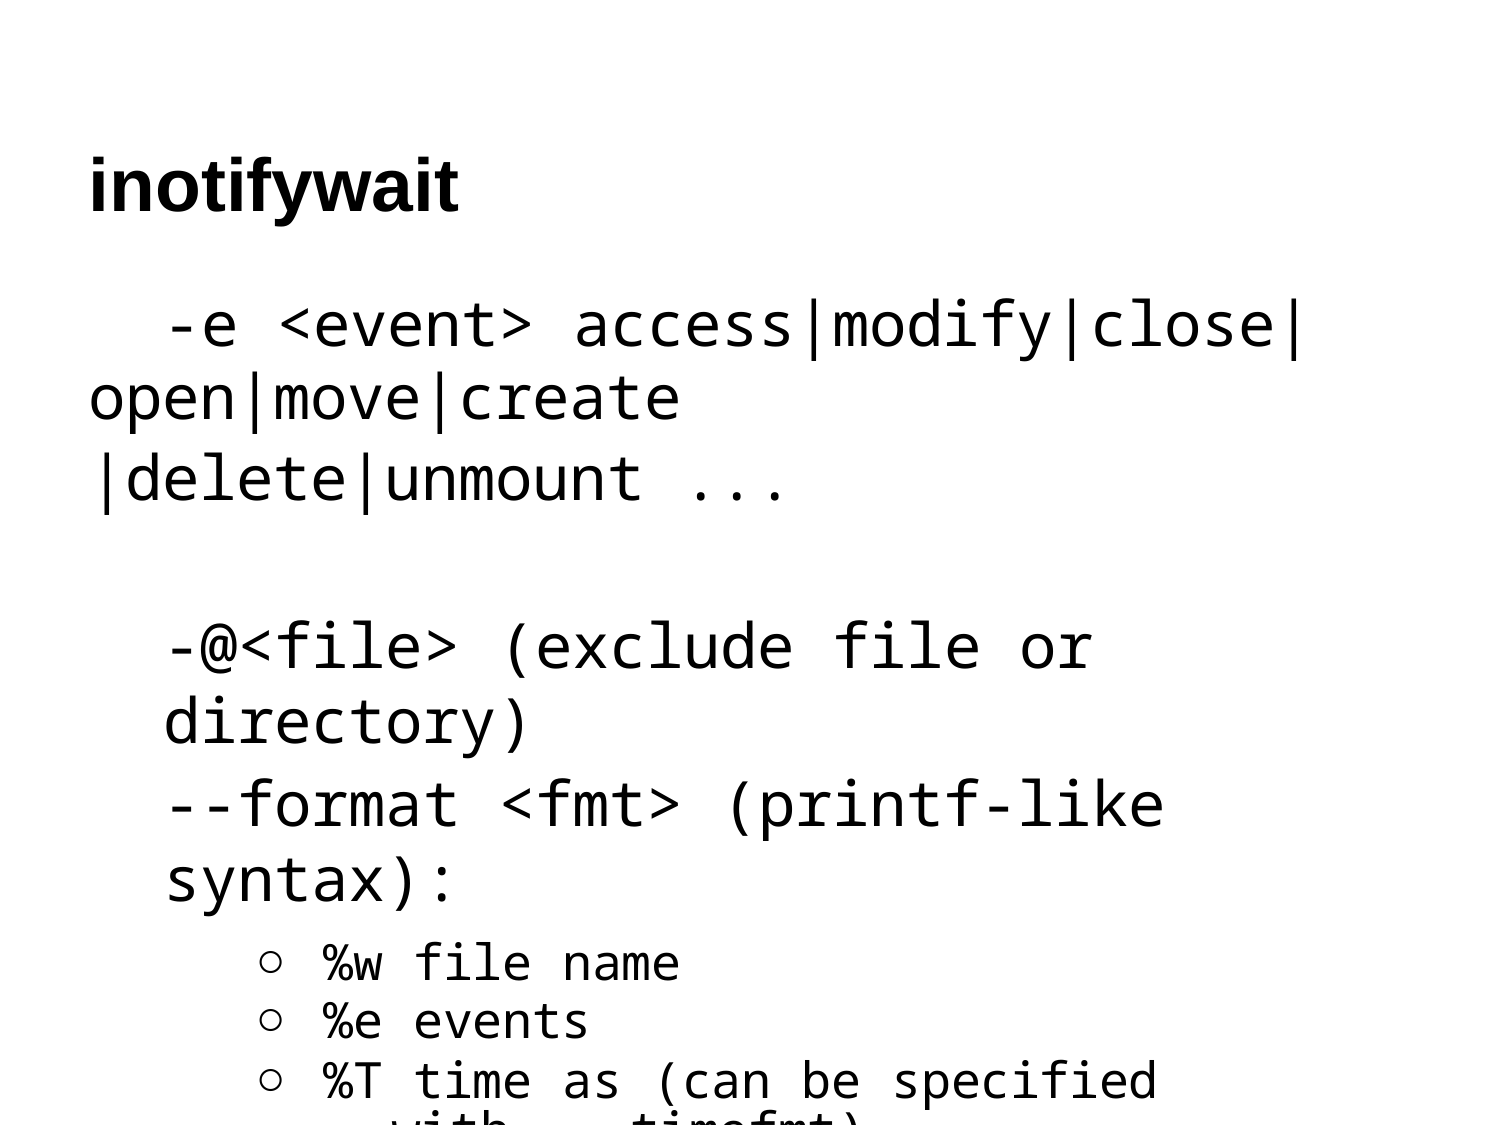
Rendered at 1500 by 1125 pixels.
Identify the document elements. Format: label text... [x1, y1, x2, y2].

text_box -e <event> access|modify|close|open|move|create |delete|unmount ... -@<file> (exclude file or directory) --format <fmt> (printf-like syntax): %w file name %e events %T time as (can be specified with -- timefmt) [86, 285, 1402, 1009]
title inotifywait [86, 137, 1414, 227]
